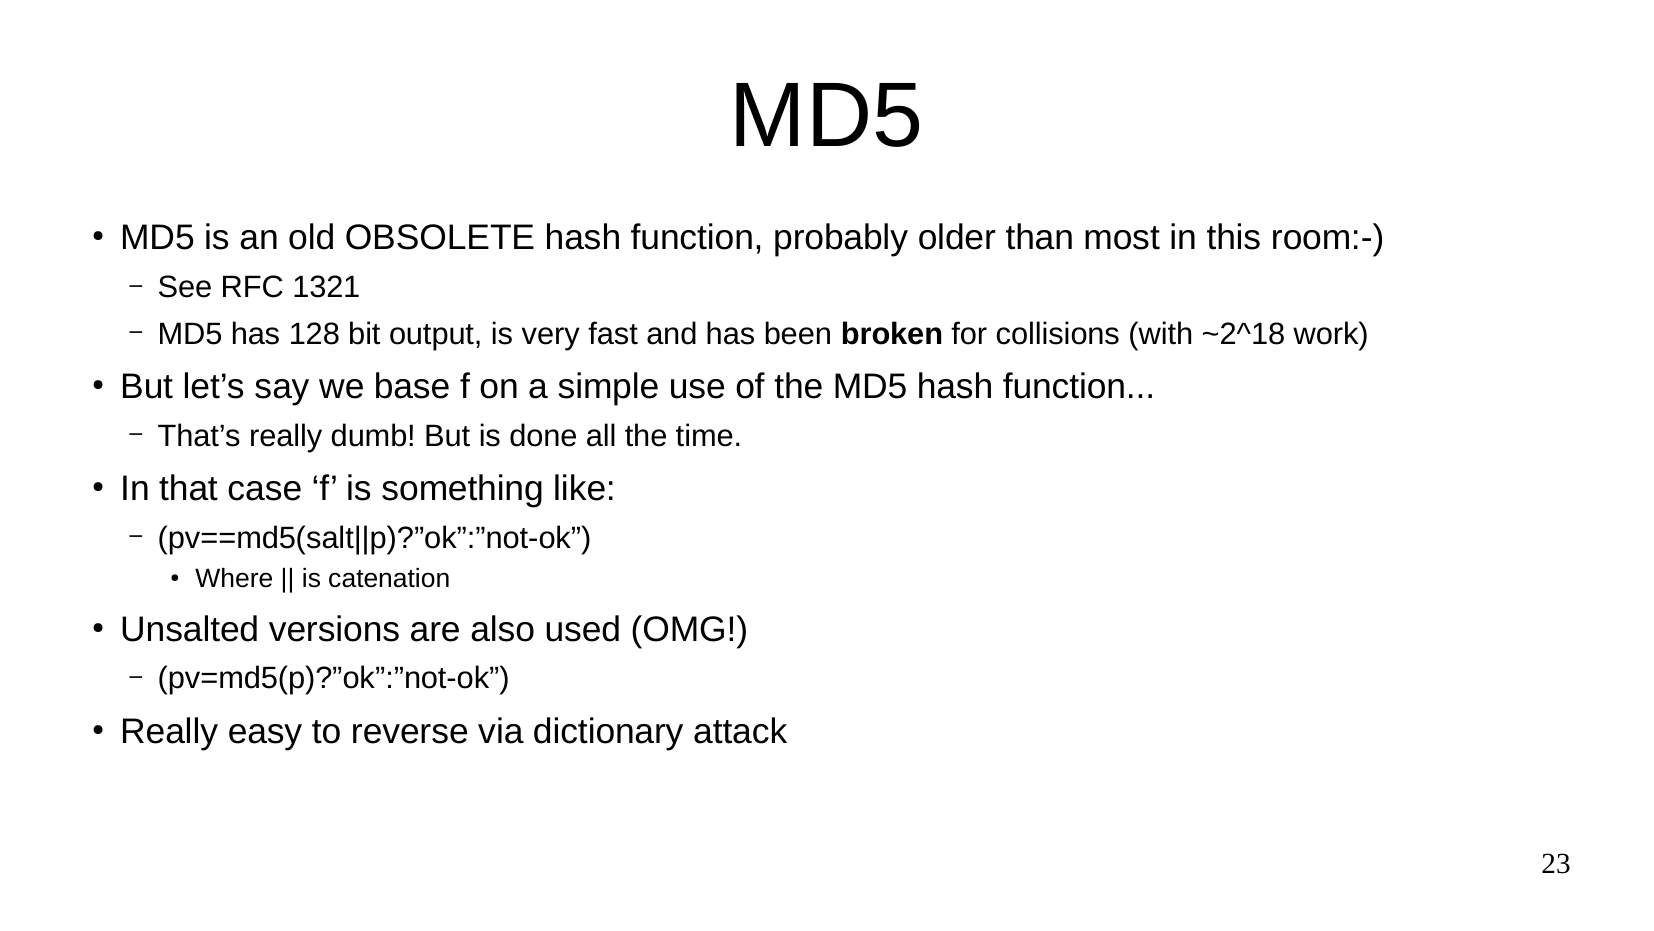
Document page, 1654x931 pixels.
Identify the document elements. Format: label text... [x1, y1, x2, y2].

list MD5 is an old OBSOLETE hash function, probably older than most in this room:-) See RFC 1321 MD5 has 128 bit output, is very fast and has been broken for collisions (with ~2^18 work) But let’s say we base f on a simple use of the MD5 hash function... That’s really dumb! But is done all the time. In that case ‘f’ is something like: (pv==md5(salt||p)?”ok”:”not-ok”) Where || is catenation Unsalted versions are also used (OMG!) (pv=md5(p)?”ok”:”not-ok”) Really easy to reverse via dictionary attack [82, 217, 1571, 758]
title MD5 [82, 37, 1571, 193]
